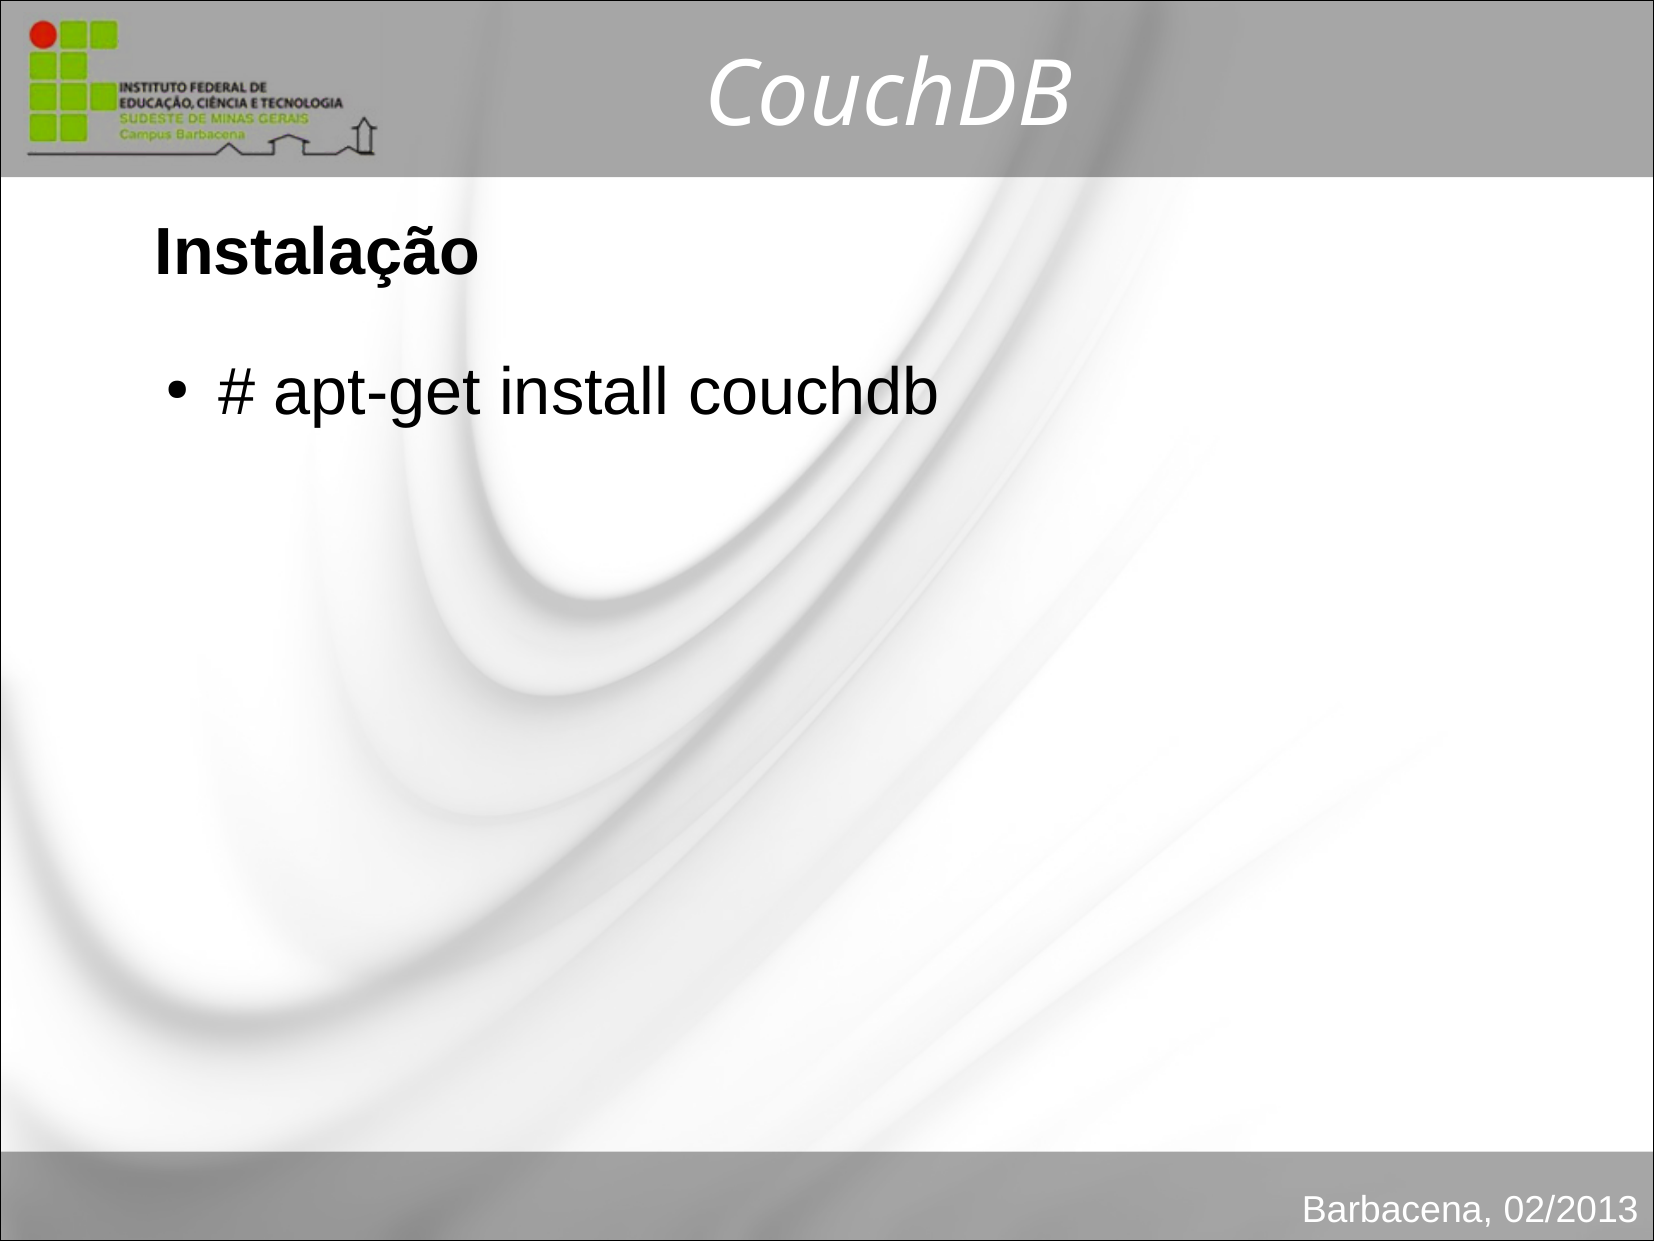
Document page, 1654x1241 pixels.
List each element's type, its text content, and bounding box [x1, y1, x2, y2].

list # apt-get install couchdb [147, 354, 1536, 1105]
picture [23, 12, 383, 166]
text_box Barbacena, 02/2013 [1287, 1181, 1654, 1238]
text_box Instalação [140, 206, 497, 297]
title CouchDB [295, 29, 1483, 151]
